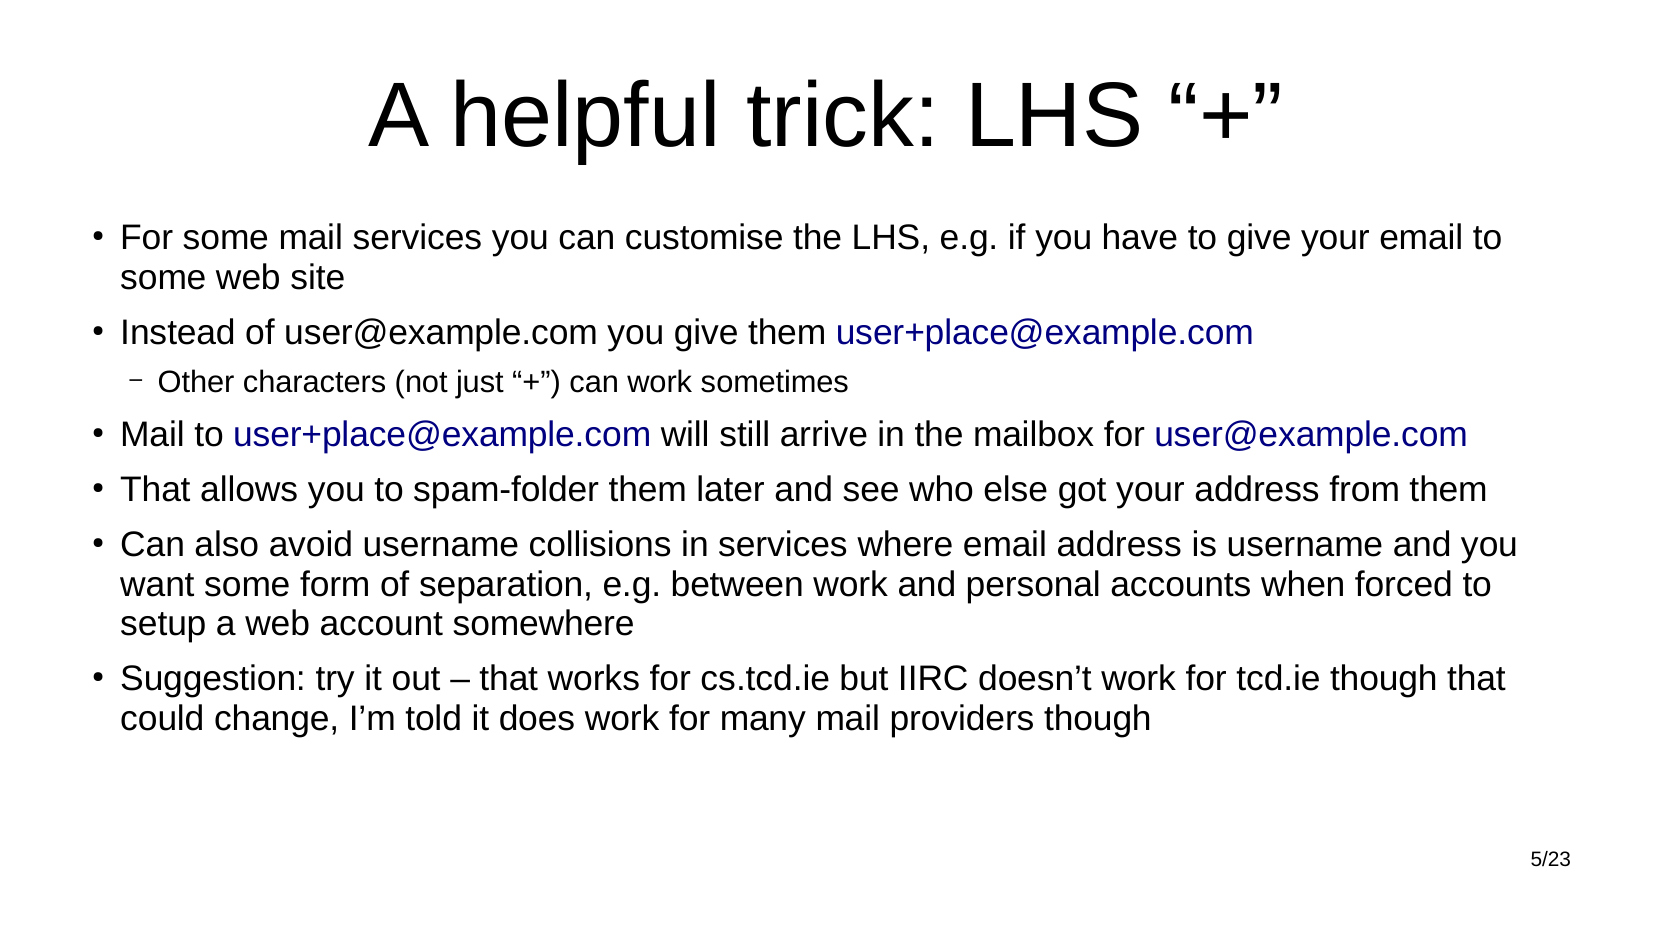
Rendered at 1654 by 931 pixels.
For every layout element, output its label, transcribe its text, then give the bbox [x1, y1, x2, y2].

list For some mail services you can customise the LHS, e.g. if you have to give your email to some web site Instead of user@example.com you give them user+place@example.com Other characters (not just “+”) can work sometimes Mail to user+place@example.com will still arrive in the mailbox for user@example.com That allows you to spam-folder them later and see who else got your address from them Can also avoid username collisions in services where email address is username and you want some form of separation, e.g. between work and personal accounts when forced to setup a web account somewhere Suggestion: try it out – that works for cs.tcd.ie but IIRC doesn’t work for tcd.ie though that could change, I’m told it does work for many mail providers though [82, 217, 1571, 758]
title A helpful trick: LHS “+” [82, 37, 1571, 193]
